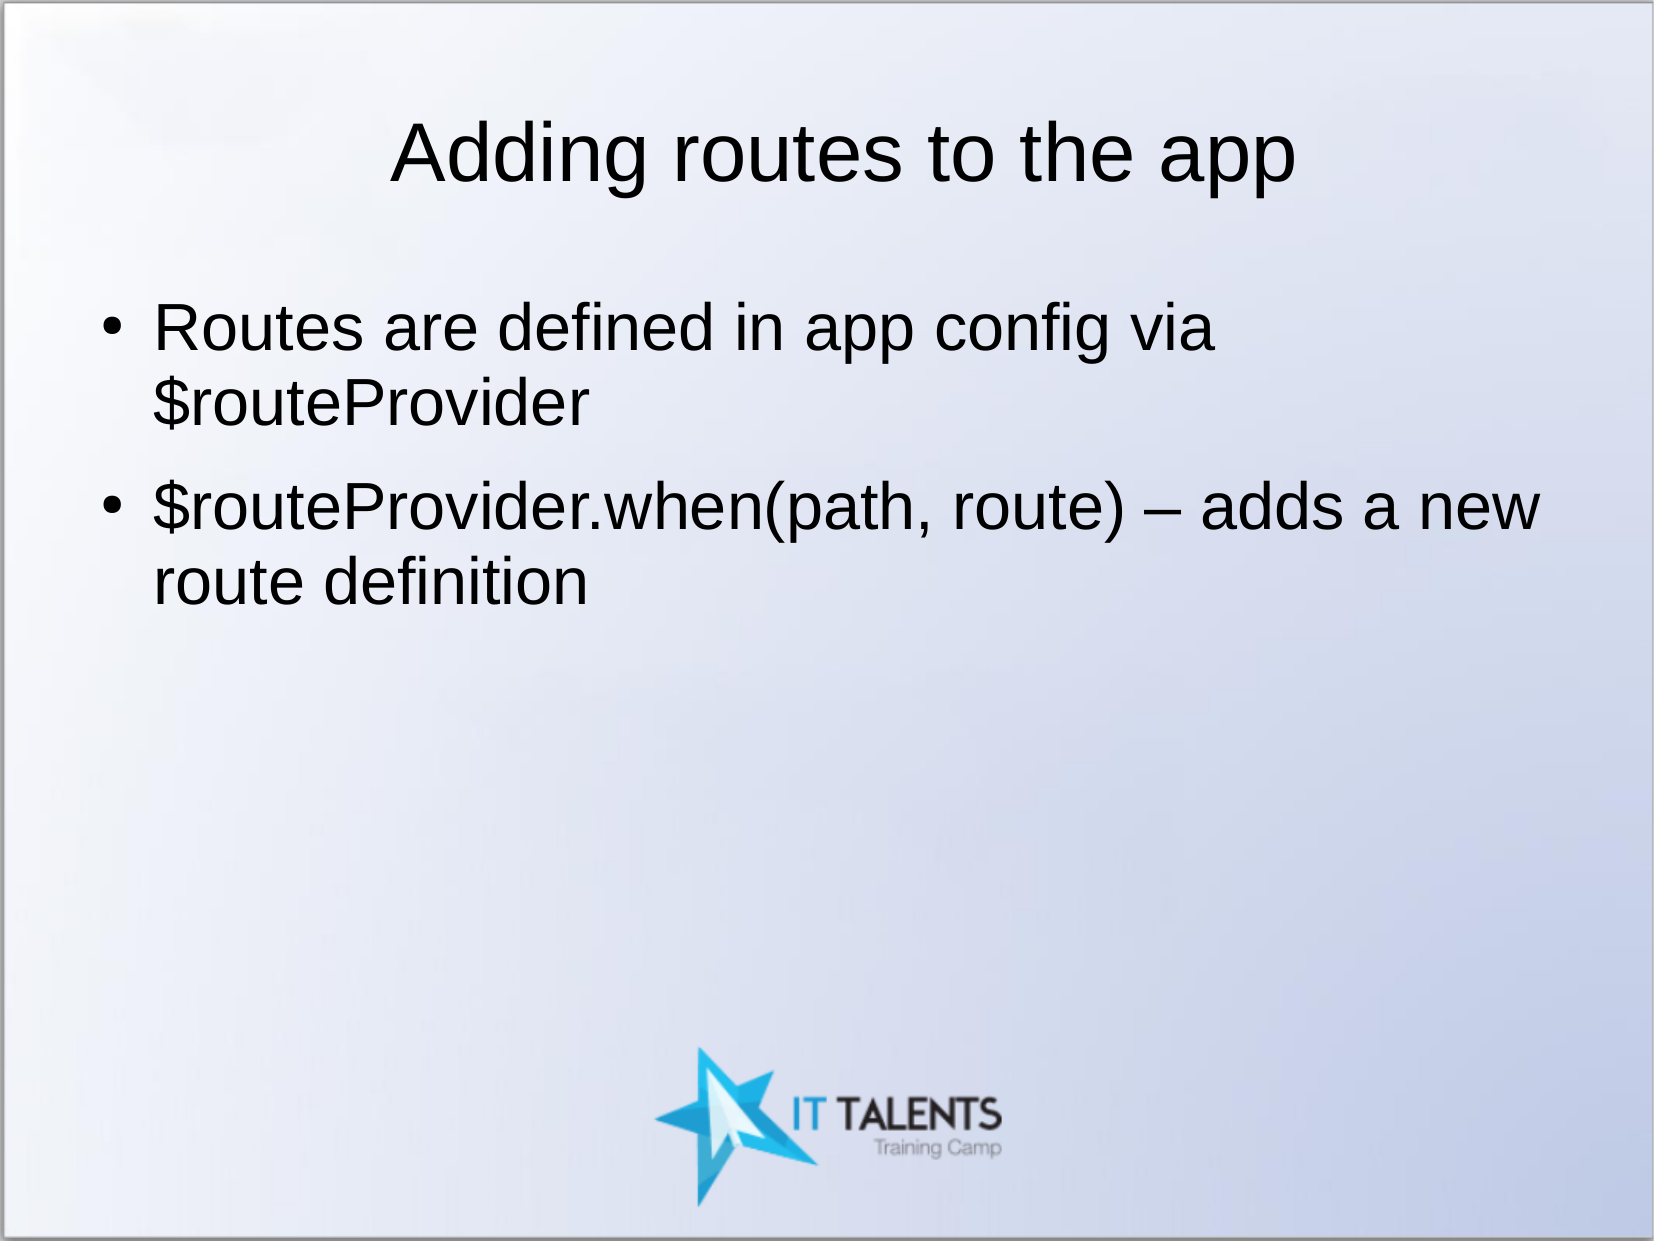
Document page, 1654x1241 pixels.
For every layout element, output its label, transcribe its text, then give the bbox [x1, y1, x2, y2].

picture [0, 0, 1654, 1241]
list Routes are defined in app config via $routeProvider $routeProvider.when(path, route) – adds a new route definition [82, 290, 1571, 1010]
title Adding routes to the app [82, 49, 1571, 257]
